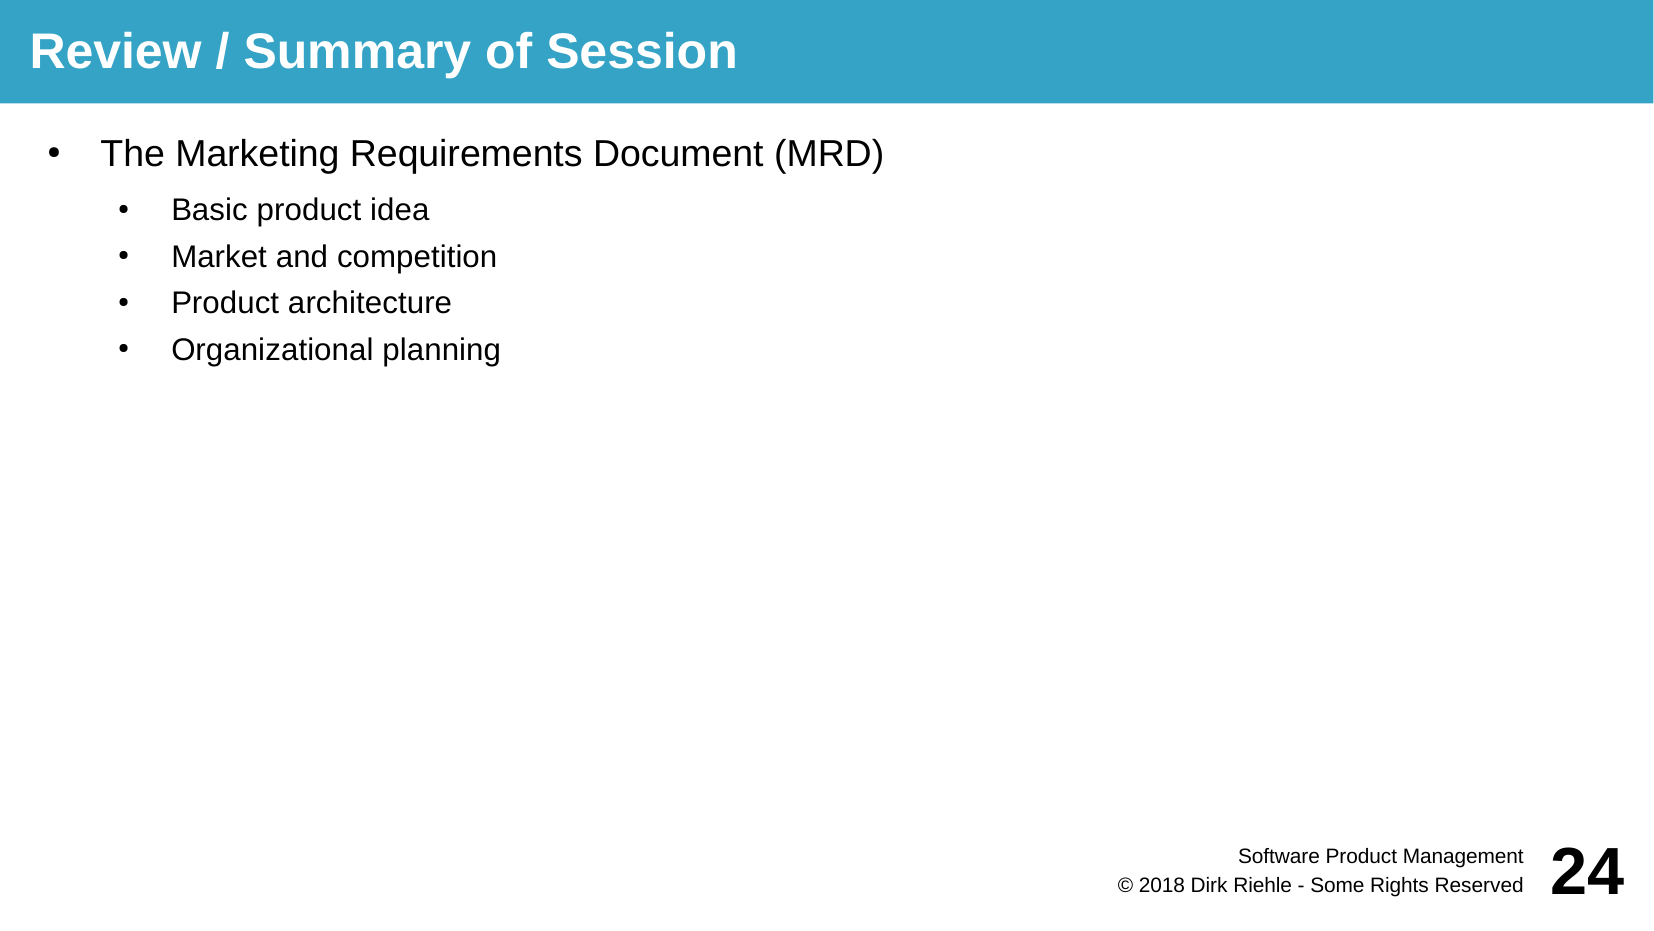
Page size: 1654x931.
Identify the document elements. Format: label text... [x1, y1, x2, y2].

list The Marketing Requirements Document (MRD) Basic product idea Market and competition Product architecture Organizational planning [29, 132, 1625, 813]
title Review / Summary of Session [0, 0, 1654, 104]
